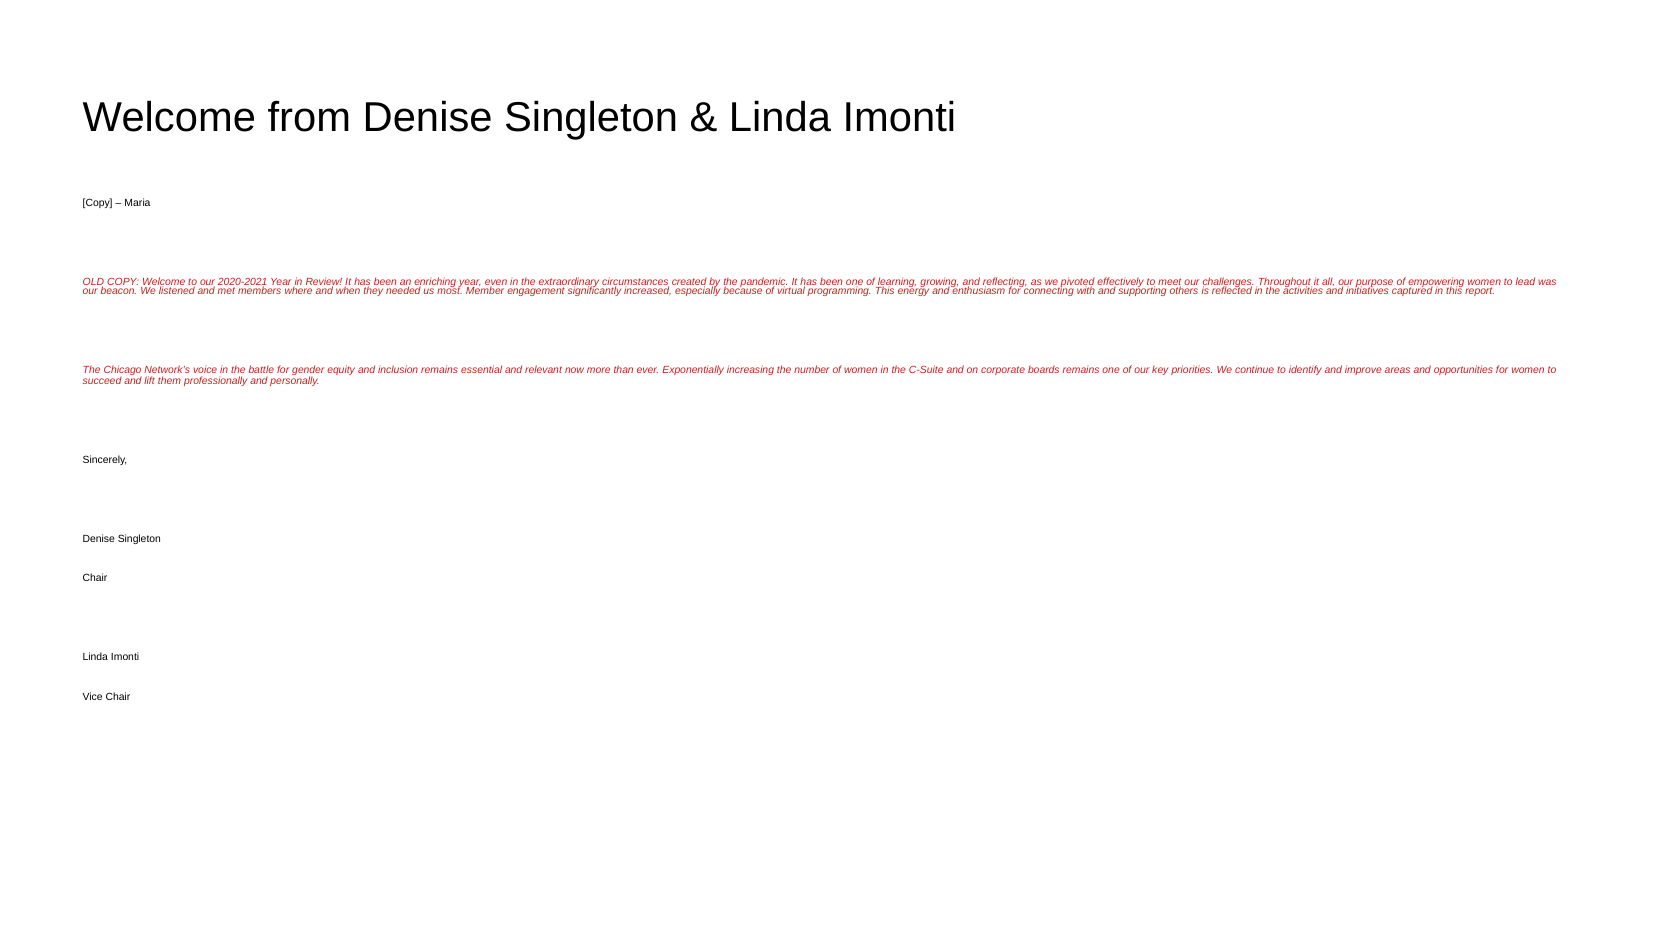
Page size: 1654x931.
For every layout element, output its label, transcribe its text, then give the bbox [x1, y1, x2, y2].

subtitle [Copy] – Maria OLD COPY: Welcome to our 2020-2021 Year in Review! It has been an enriching year, even in the extraordinary circumstances created by the pandemic. It has been one of learning, growing, and reflecting, as we pivoted effectively to meet our challenges. Throughout it all, our purpose of empowering women to lead was our beacon. We listened and met members where and when they needed us most. Member engagement significantly increased, especially because of virtual programming. This energy and enthusiasm for connecting with and supporting others is reflected in the activities and initiatives captured in this report. The Chicago Network’s voice in the battle for gender equity and inclusion remains essential and relevant now more than ever. Exponentially increasing the number of women in the C-Suite and on corporate boards remains one of our key priorities. We continue to identify and improve areas and opportunities for women to succeed and lift them professionally and personally. Sincerely, Denise Singleton Chair Linda Imonti Vice Chair [82, 184, 1571, 716]
title Welcome from Denise Singleton & Linda Imonti [82, 37, 1571, 184]
